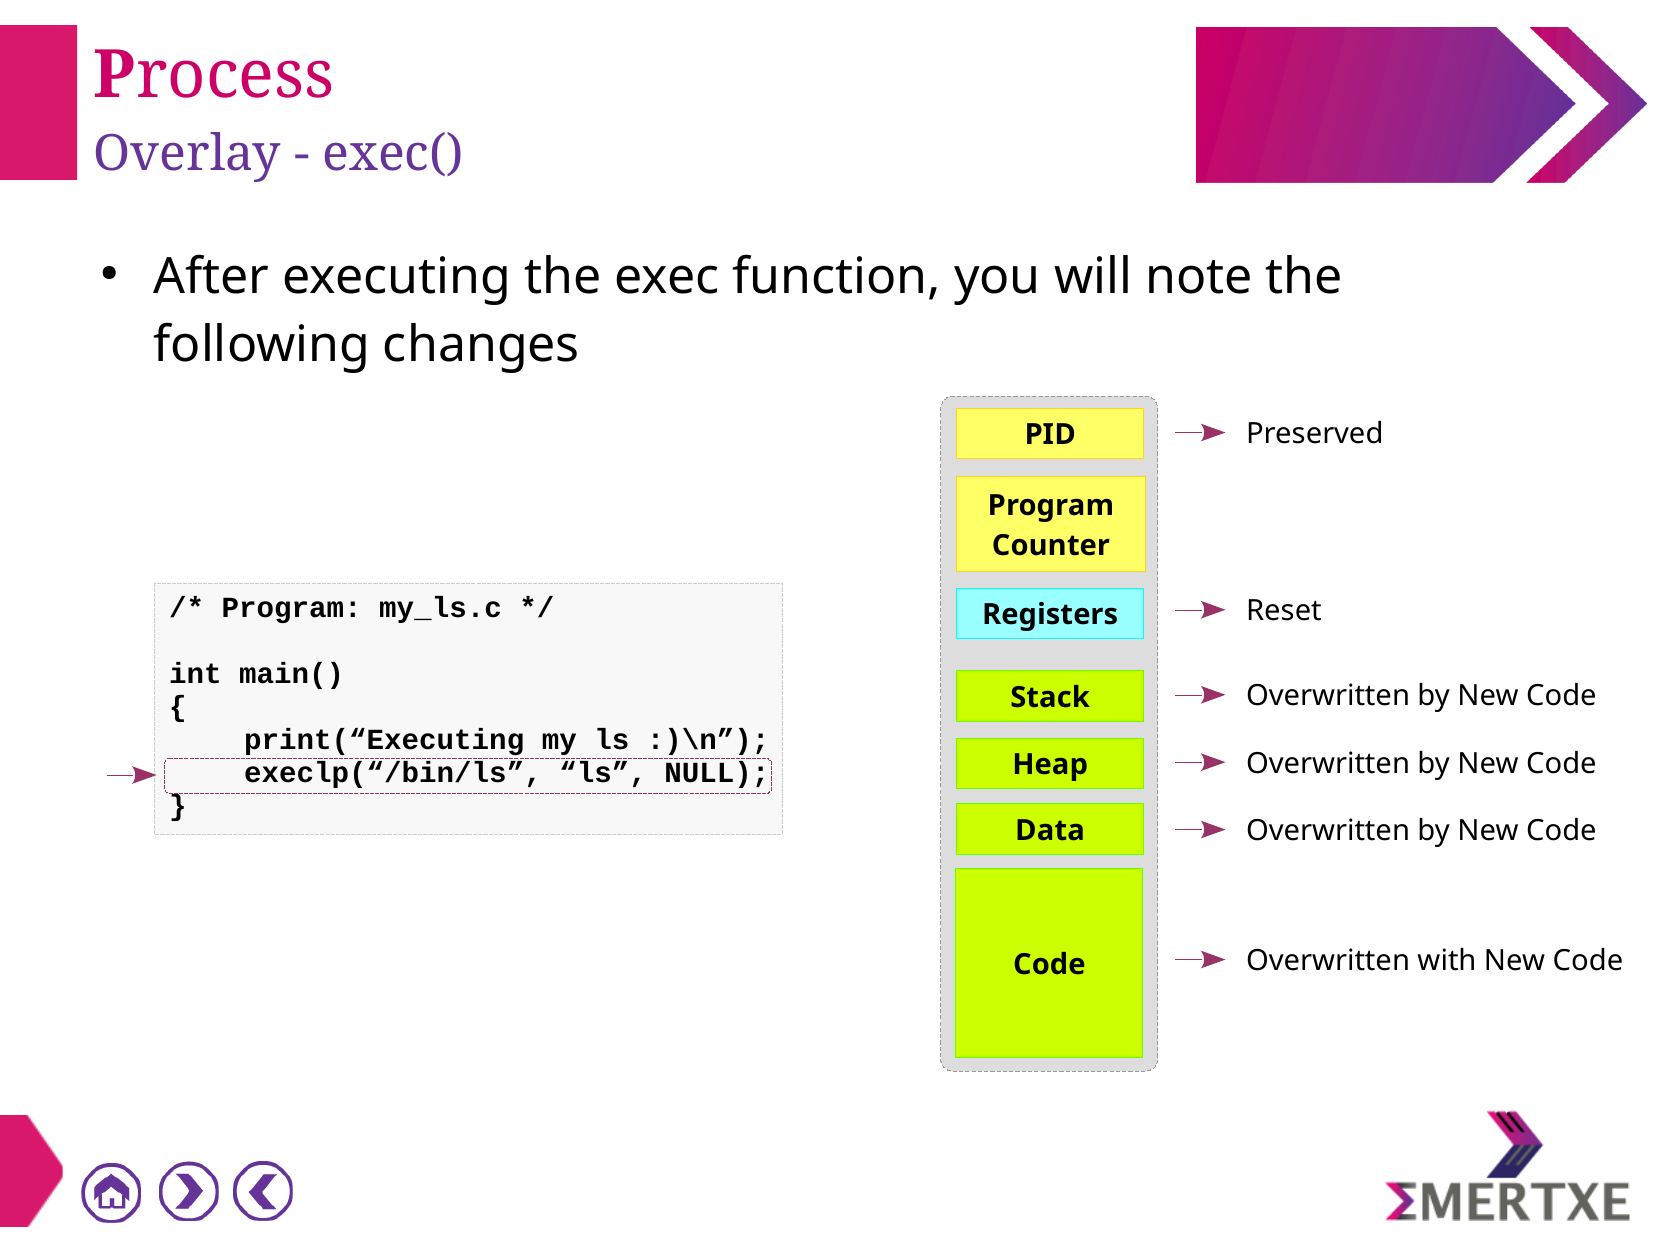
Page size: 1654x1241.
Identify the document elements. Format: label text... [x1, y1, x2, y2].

text_box Program Counter [956, 476, 1146, 572]
text_box Stack [956, 670, 1144, 722]
text_box Data [956, 803, 1144, 855]
picture [1571, 27, 1647, 183]
picture [159, 1161, 219, 1221]
text_box Heap [956, 738, 1144, 789]
text_box Overwritten by New Code [1231, 734, 1638, 786]
picture [81, 1163, 141, 1223]
text_box /* Program: my_ls.c */ int main() { print(“Executing my ls :)\n”); execlp(“/bin/ls”, “ls”, NULL); } [154, 583, 783, 835]
picture [233, 1161, 293, 1221]
text_box [940, 396, 1158, 1072]
list After executing the exec function, you will note the following changes [82, 240, 1571, 382]
picture [1385, 1107, 1631, 1221]
text_box Reset [1231, 582, 1343, 634]
text_box Preserved [1231, 404, 1407, 457]
text_box PID [956, 408, 1144, 459]
text_box Registers [956, 588, 1144, 639]
title Process Overlay - exec() [93, 2, 1571, 210]
text_box Overwritten by New Code [1231, 801, 1638, 854]
text_box Code [955, 868, 1143, 1058]
text_box [164, 758, 772, 794]
text_box Overwritten with New Code [1231, 931, 1654, 984]
text_box Overwritten by New Code [1231, 667, 1638, 719]
